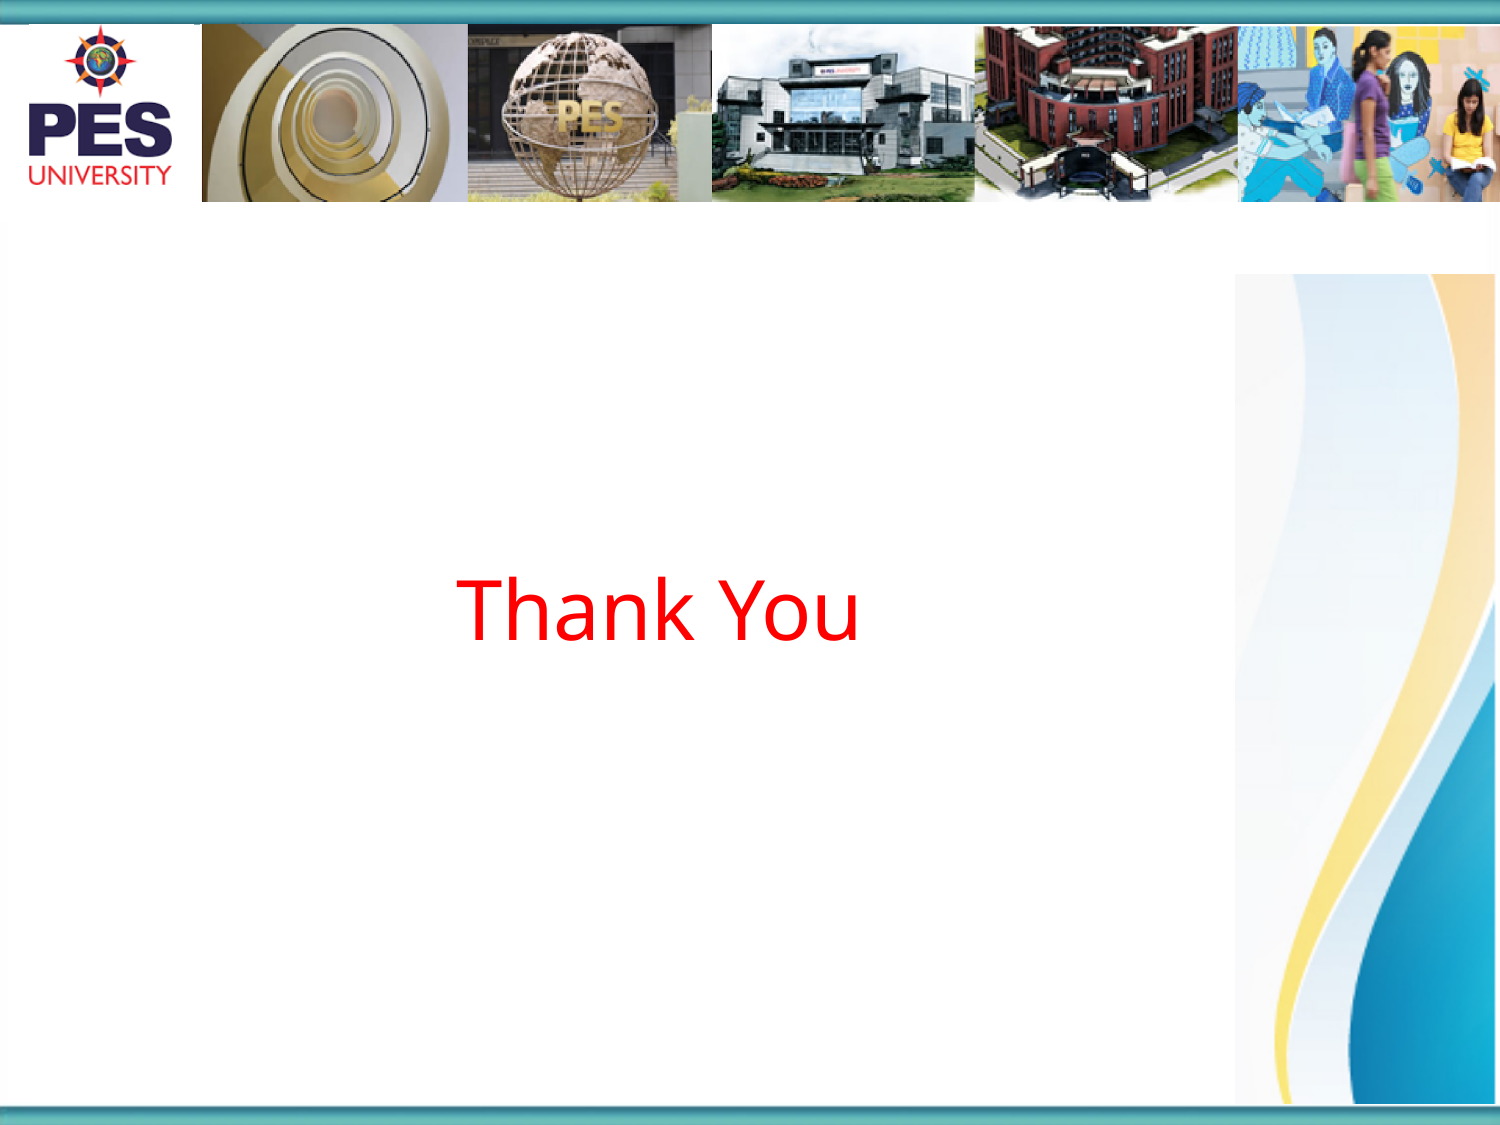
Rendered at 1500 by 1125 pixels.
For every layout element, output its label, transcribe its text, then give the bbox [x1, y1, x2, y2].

picture [0, 0, 1500, 1125]
text_box Thank You [265, 549, 879, 667]
